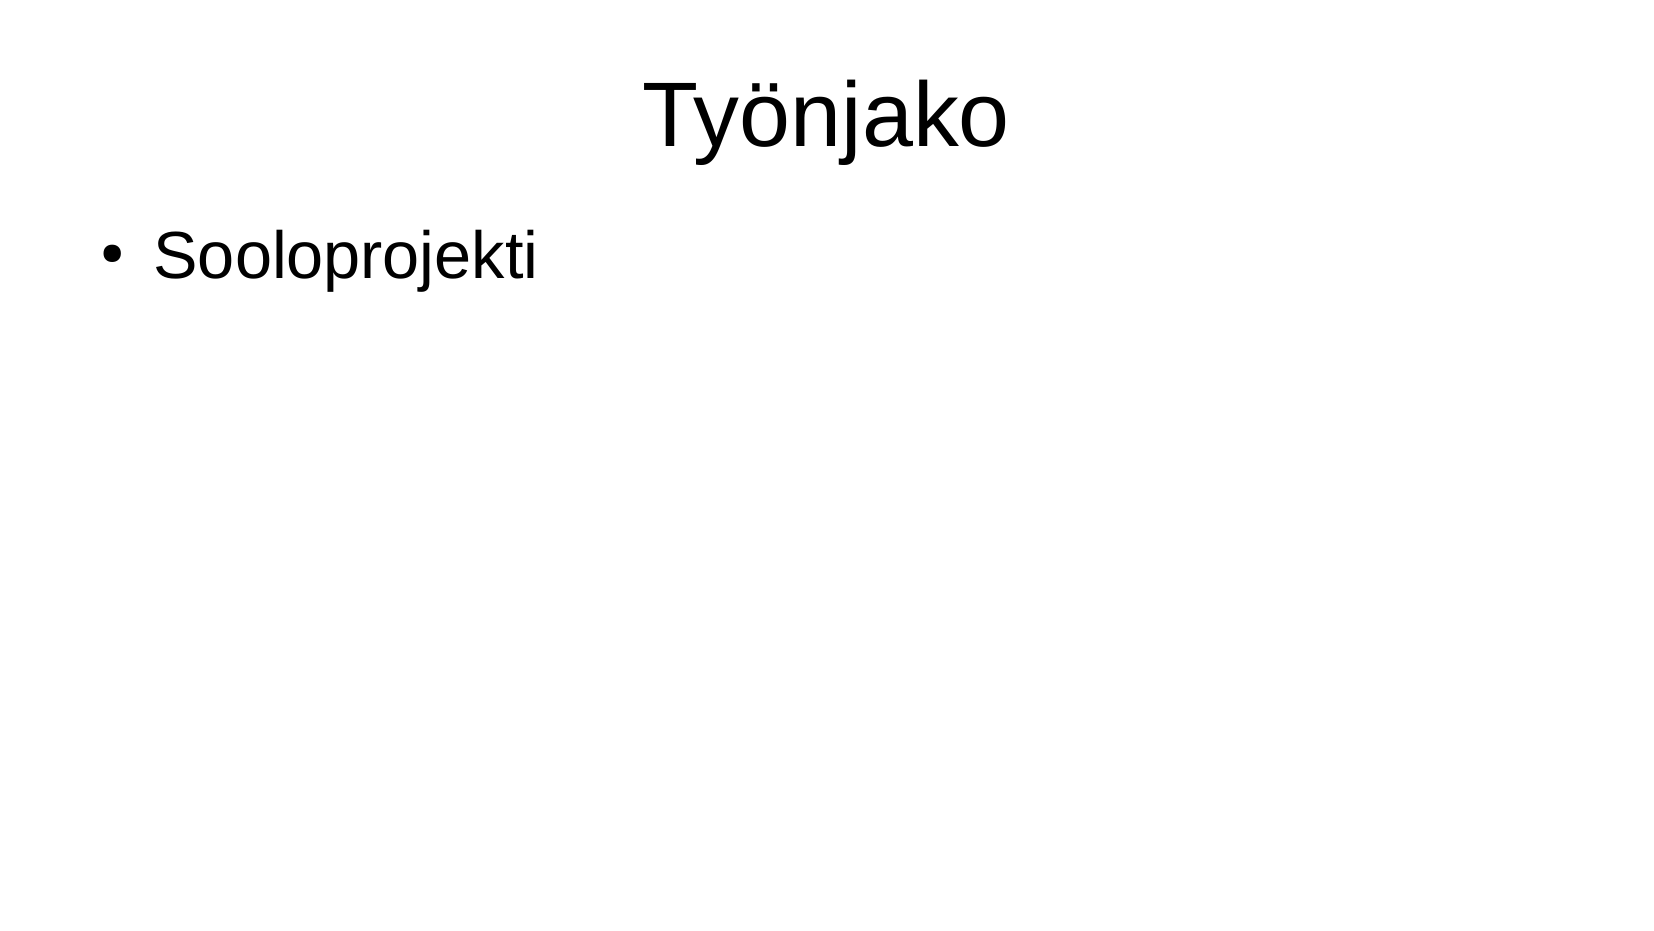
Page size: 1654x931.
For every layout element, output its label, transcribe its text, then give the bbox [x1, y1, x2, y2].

title Työnjako [82, 37, 1571, 193]
list Sooloprojekti [82, 217, 1571, 758]
